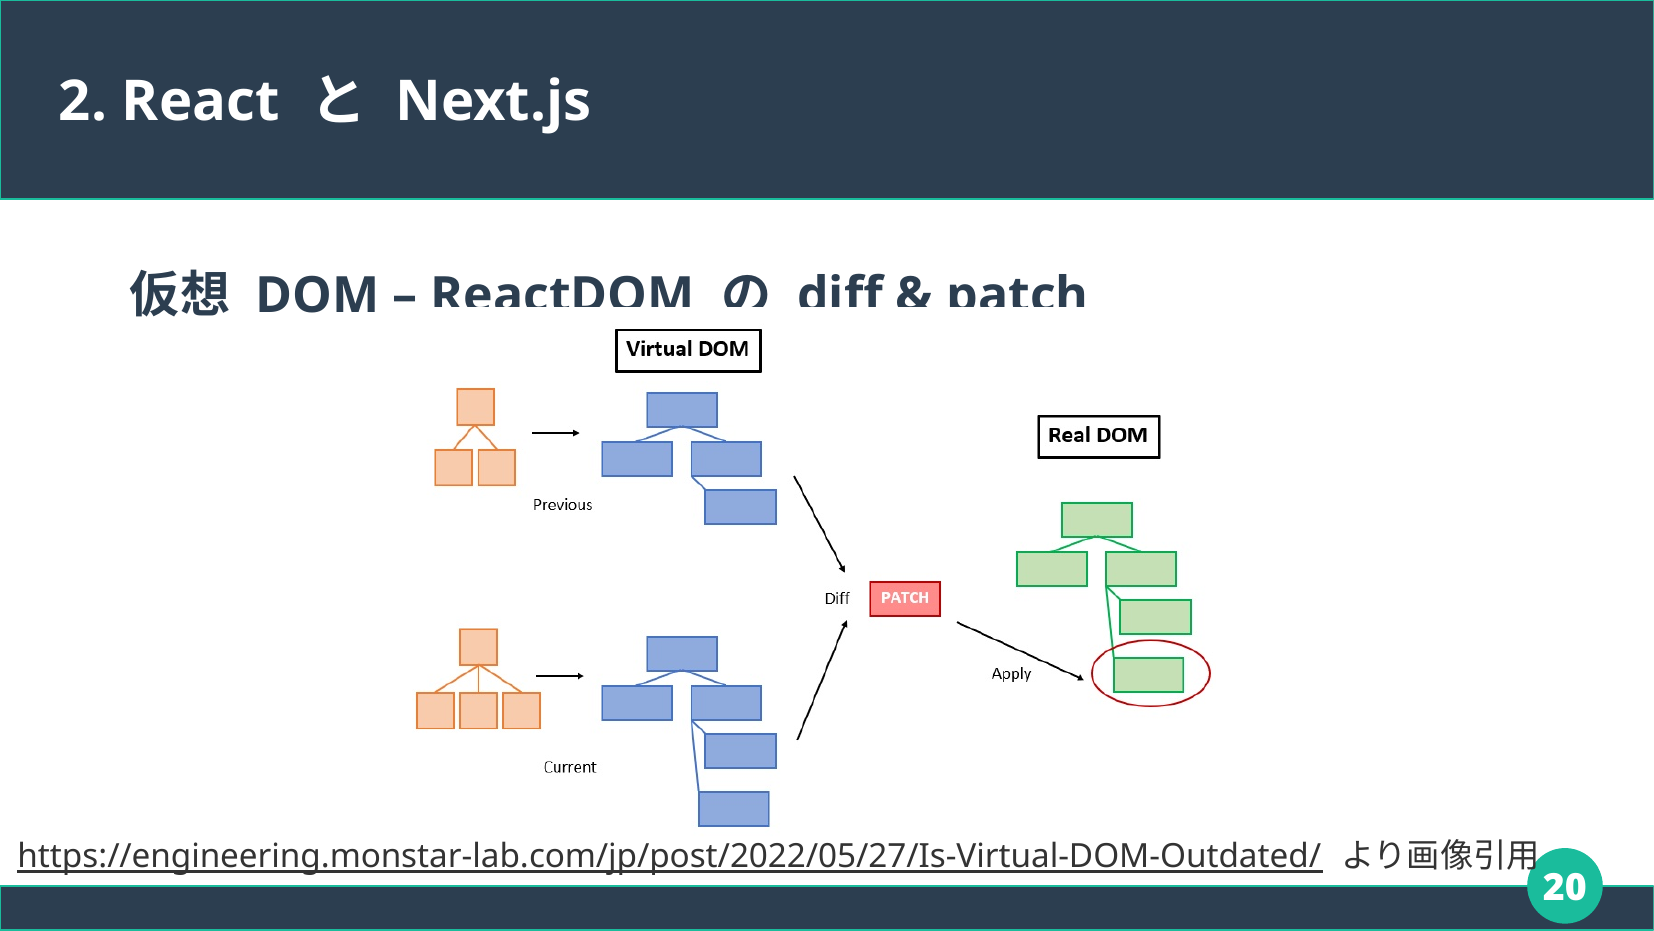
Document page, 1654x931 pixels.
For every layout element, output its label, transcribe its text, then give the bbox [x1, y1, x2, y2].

title https://engineering.monstar-lab.com/jp/post/2022/05/27/Is-Virtual-DOM-Outdated/ より画像引用 [0, 794, 1595, 913]
title 2. React と Next.js [59, 37, 1595, 156]
picture [412, 307, 1216, 794]
list 仮想 DOM – ReactDOM の diff & patch [59, 243, 1595, 451]
